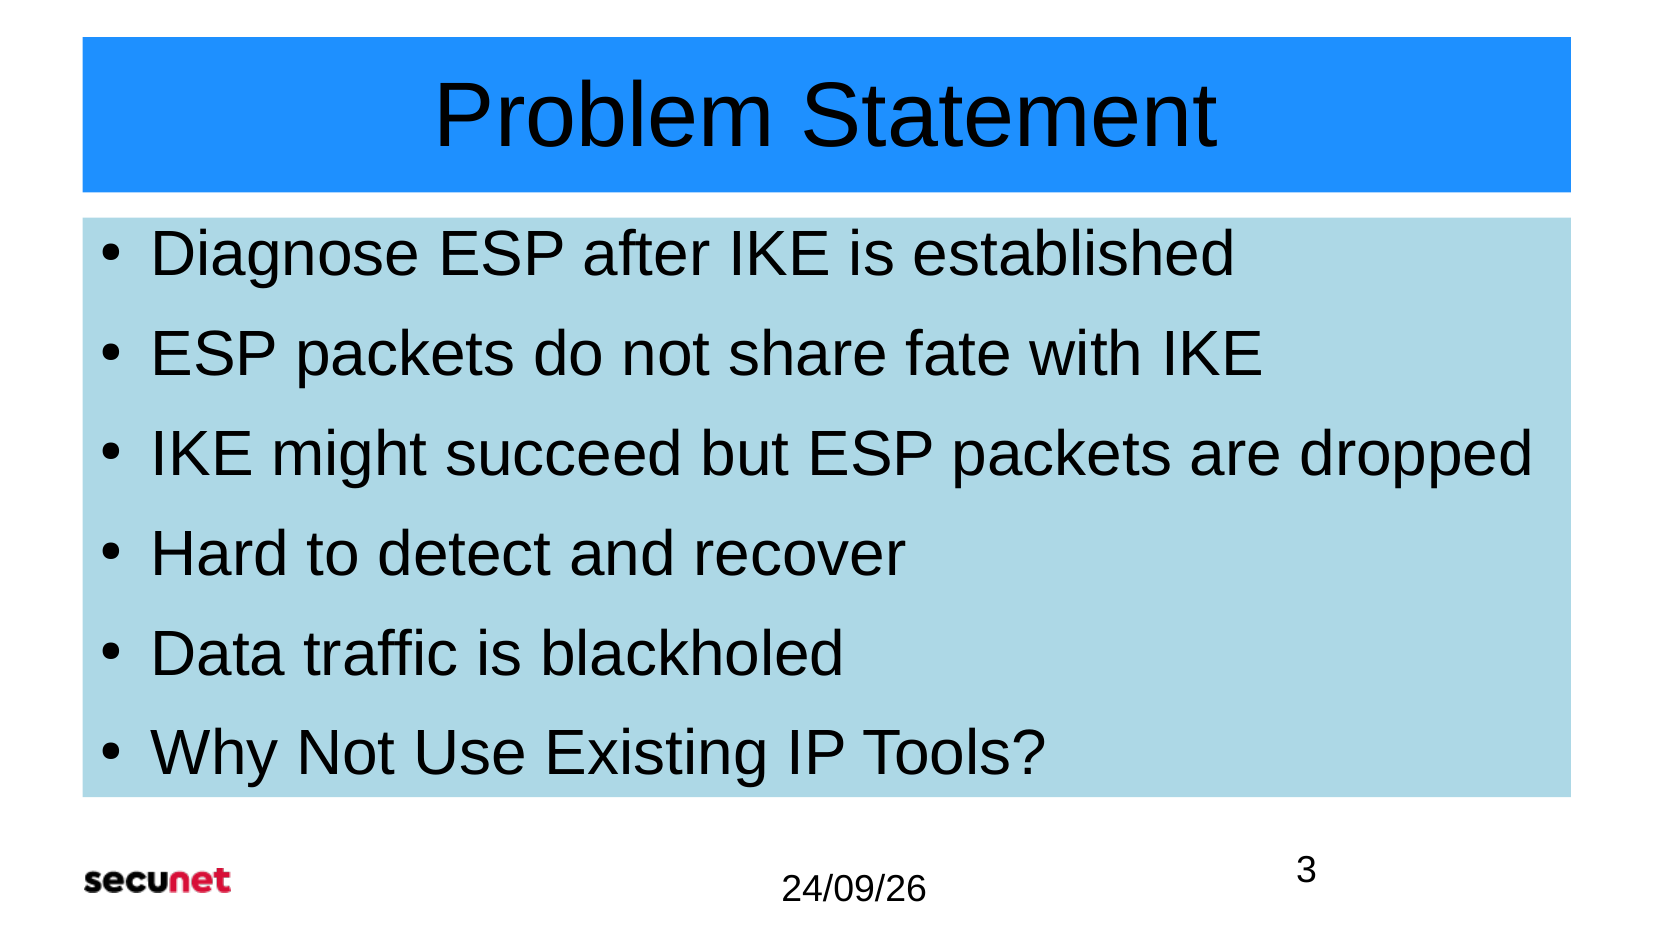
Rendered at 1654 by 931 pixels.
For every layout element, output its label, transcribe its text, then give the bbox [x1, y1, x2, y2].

list Diagnose ESP after IKE is established ESP packets do not share fate with IKE IKE might succeed but ESP packets are dropped Hard to detect and recover Data traffic is blackholed Why Not Use Existing IP Tools? [82, 217, 1571, 798]
title Problem Statement [82, 37, 1571, 193]
picture [84, 868, 231, 893]
